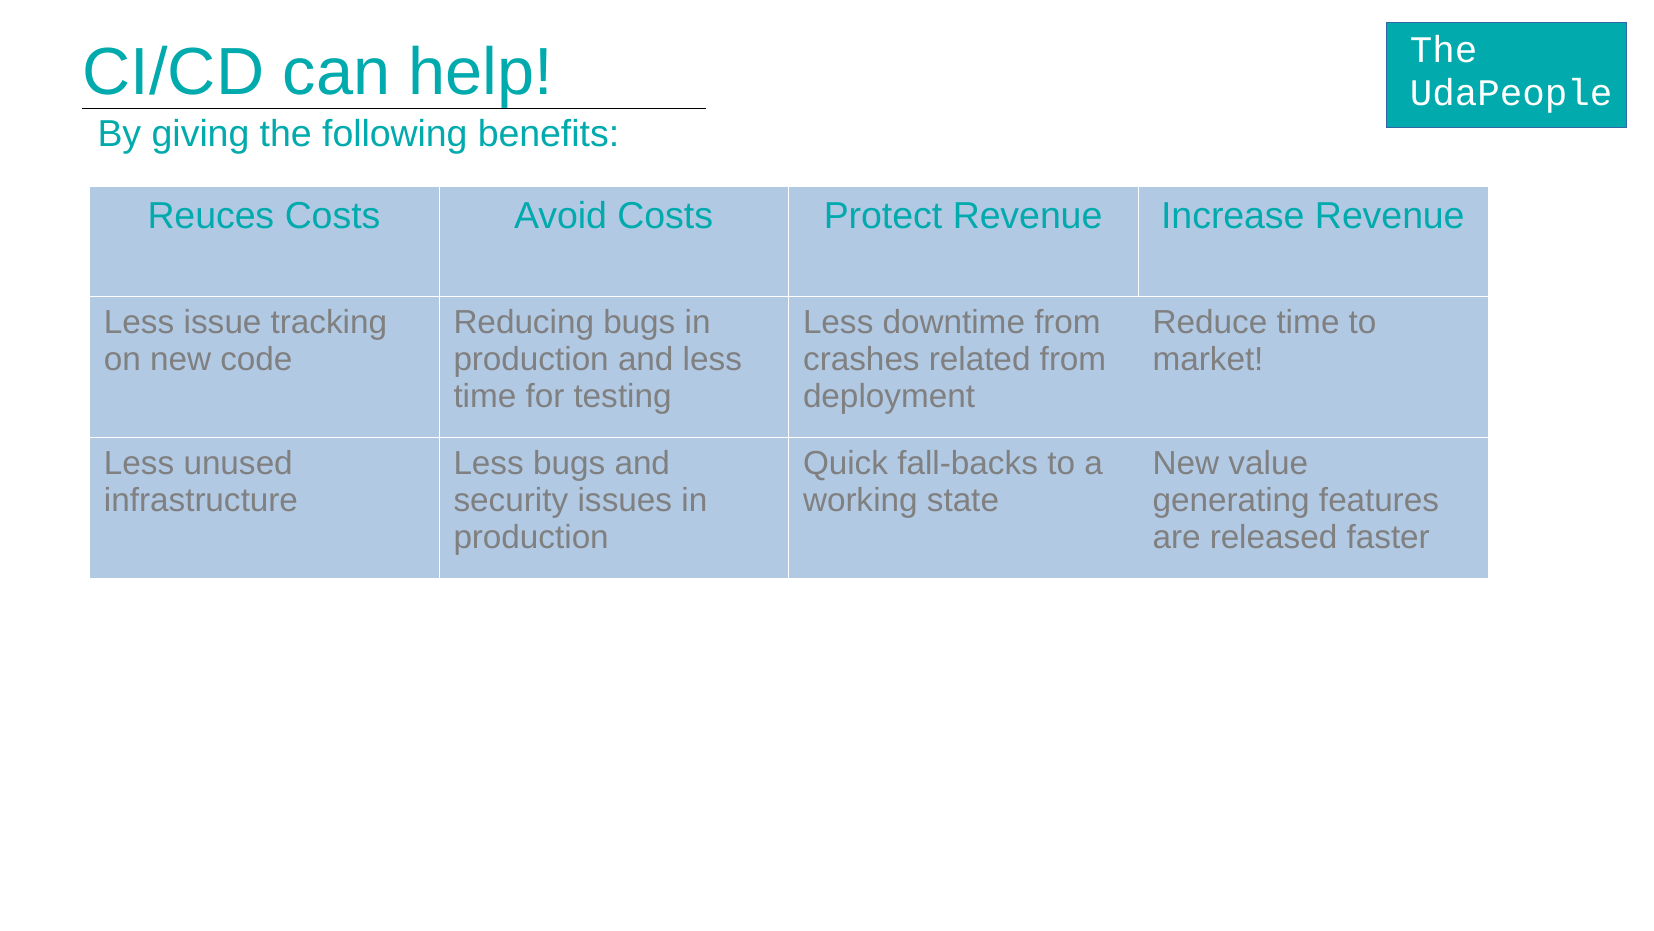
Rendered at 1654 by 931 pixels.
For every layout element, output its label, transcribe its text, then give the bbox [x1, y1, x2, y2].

table_cell Reduce time to market! [1138, 297, 1488, 437]
table_cell Reducing bugs in production and less time for testing [440, 297, 788, 437]
table_cell Less downtime from crashes related from deployment [789, 297, 1138, 437]
table_cell Less issue tracking on new code [90, 297, 439, 437]
table_header Avoid Costs [440, 187, 788, 296]
table_header Reuces Costs [90, 187, 439, 296]
table_cell Quick fall-backs to a working state [789, 438, 1138, 578]
title CI/CD can help! [82, 33, 1386, 109]
text_box By giving the following benefits: [82, 105, 826, 166]
table_header Protect Revenue [789, 187, 1138, 296]
table_cell Less bugs and security issues in production [440, 438, 788, 578]
text_box The UdaPeople [1395, 24, 1636, 166]
table_header Increase Revenue [1139, 187, 1488, 296]
table_cell New value generating features are released faster [1138, 438, 1488, 578]
text_box [1386, 22, 1627, 128]
table_cell Less unused infrastructure [90, 438, 439, 578]
